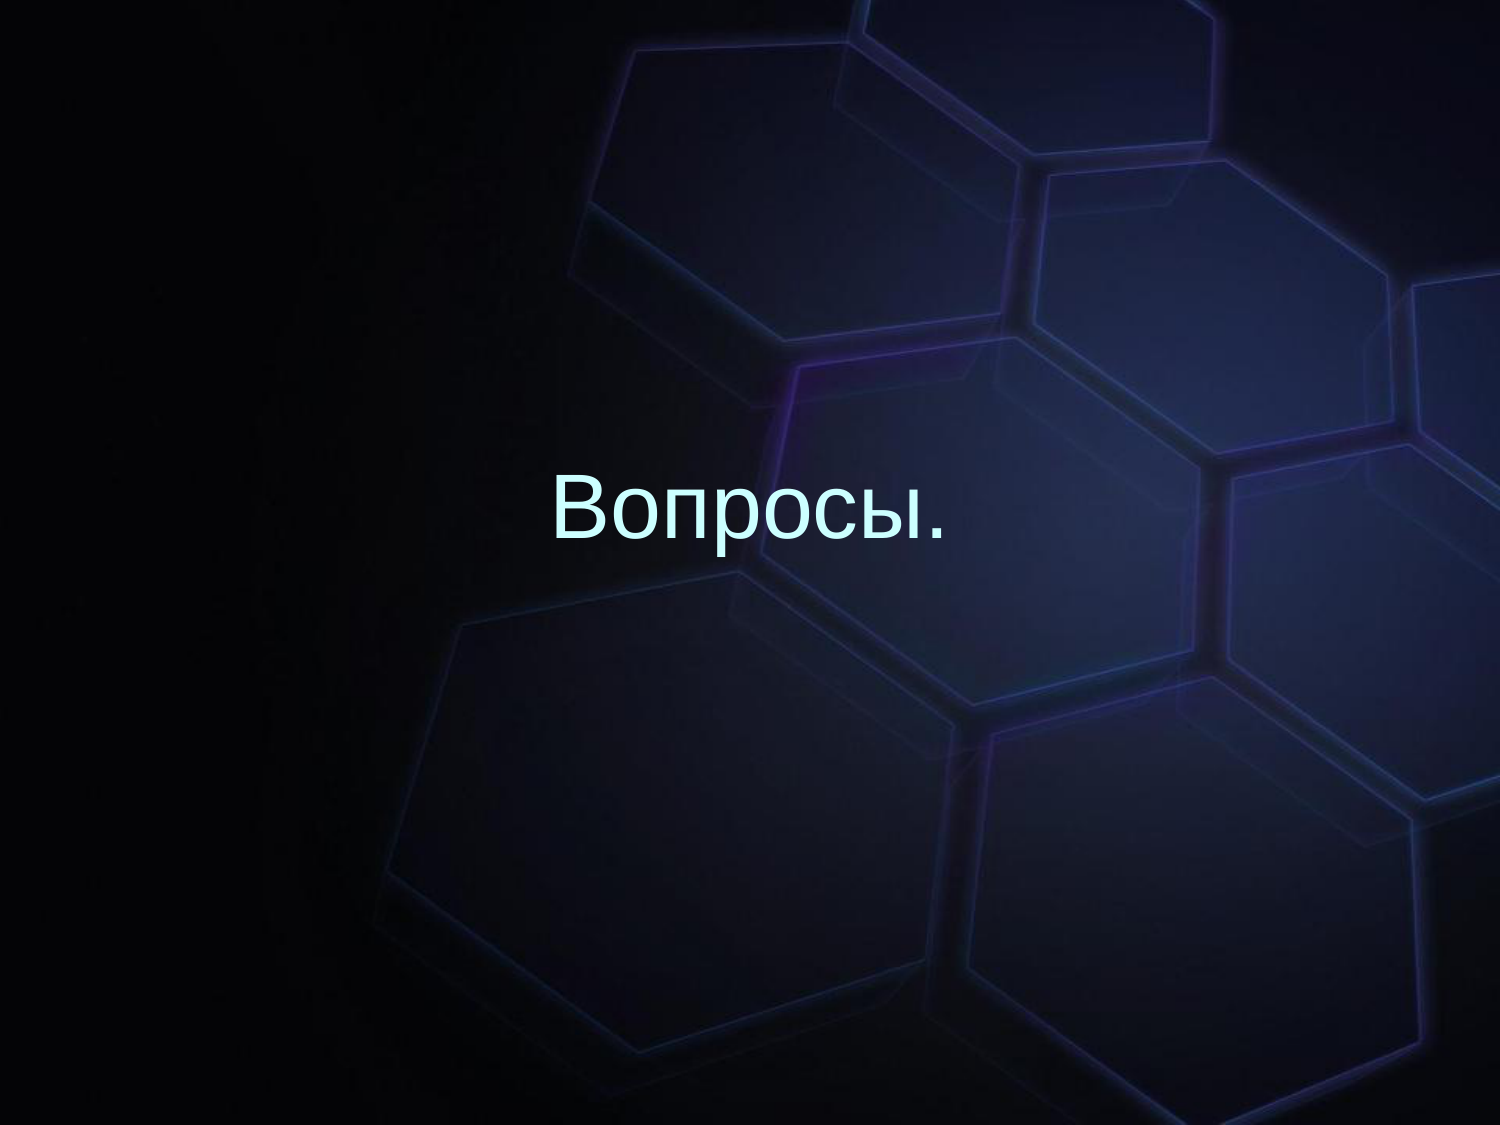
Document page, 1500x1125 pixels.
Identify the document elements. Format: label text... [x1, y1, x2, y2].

picture [0, 0, 1500, 1125]
title Вопросы. [75, 383, 1426, 620]
